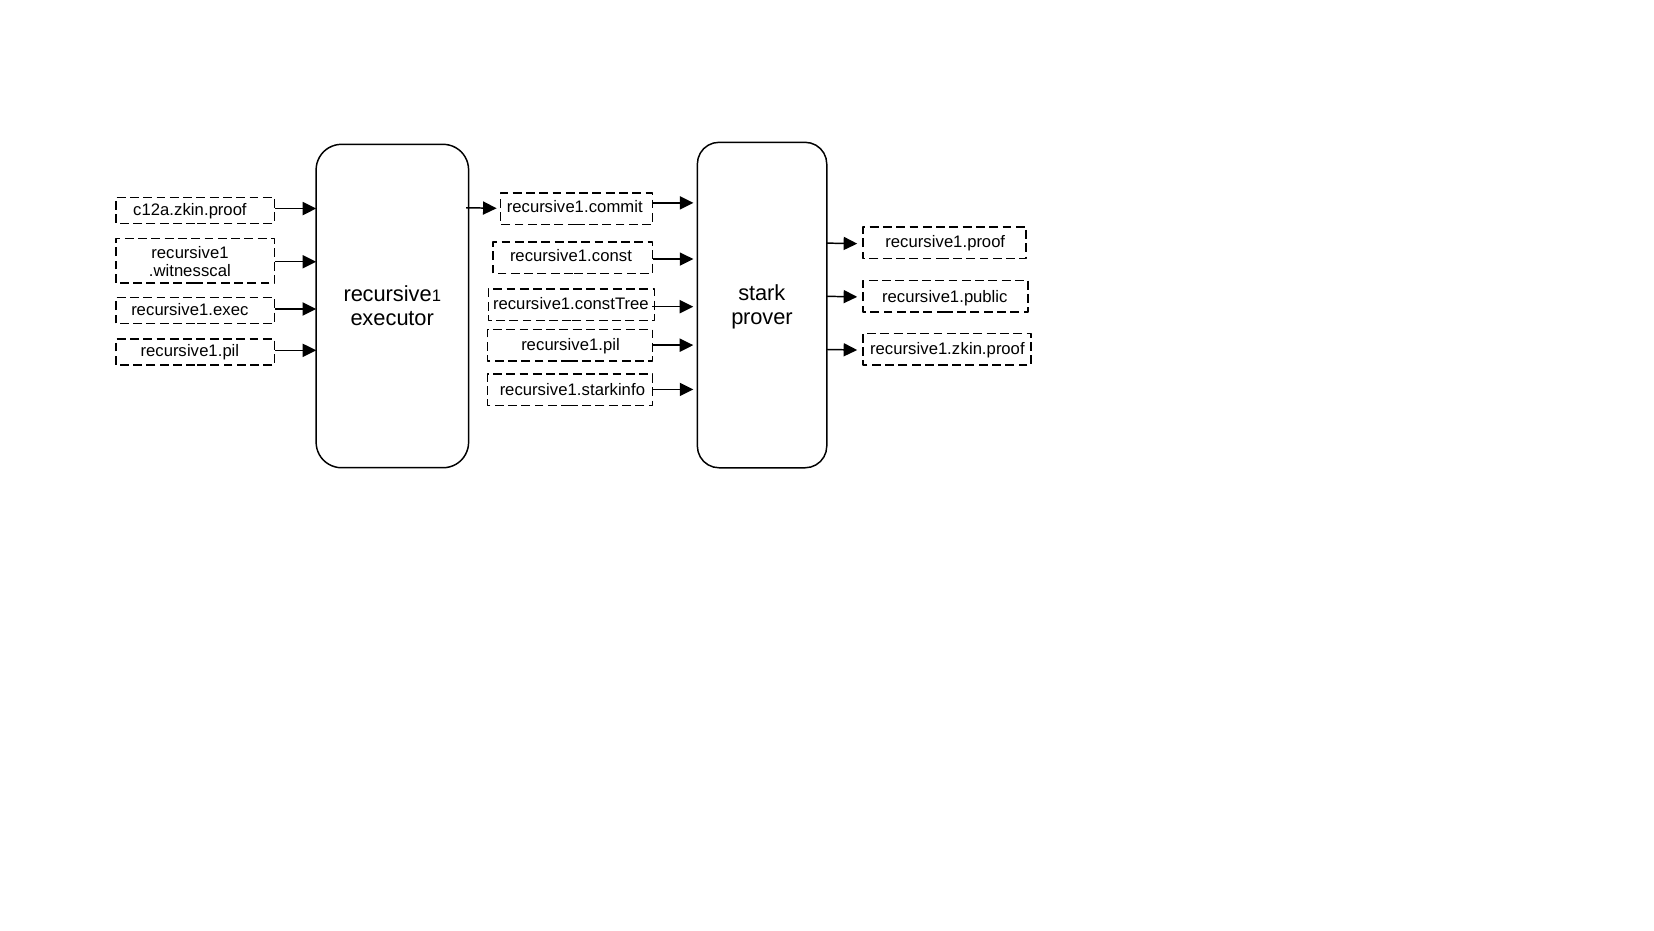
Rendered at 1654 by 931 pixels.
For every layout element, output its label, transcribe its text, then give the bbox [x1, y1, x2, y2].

text_box recursive1.pil [101, 324, 279, 378]
text_box recursive1.proof [866, 215, 1025, 268]
text_box recursive1.zkin.proof [839, 322, 1056, 376]
text_box stark prover [697, 142, 827, 468]
text_box recursive1.constTree [478, 277, 664, 331]
text_box recursive1.starkinfo [473, 363, 672, 416]
text_box recursive1.const [487, 234, 655, 282]
text_box c12a.zkin.proof [101, 183, 279, 235]
text_box recursive1.exec [101, 283, 279, 324]
text_box recursive1.commit [473, 180, 677, 234]
text_box recursive1.public [850, 269, 1040, 322]
text_box recursive1.pil [505, 318, 636, 363]
text_box recursive1 executor [316, 144, 469, 468]
text_box recursive1 .witnesscal [101, 235, 279, 283]
